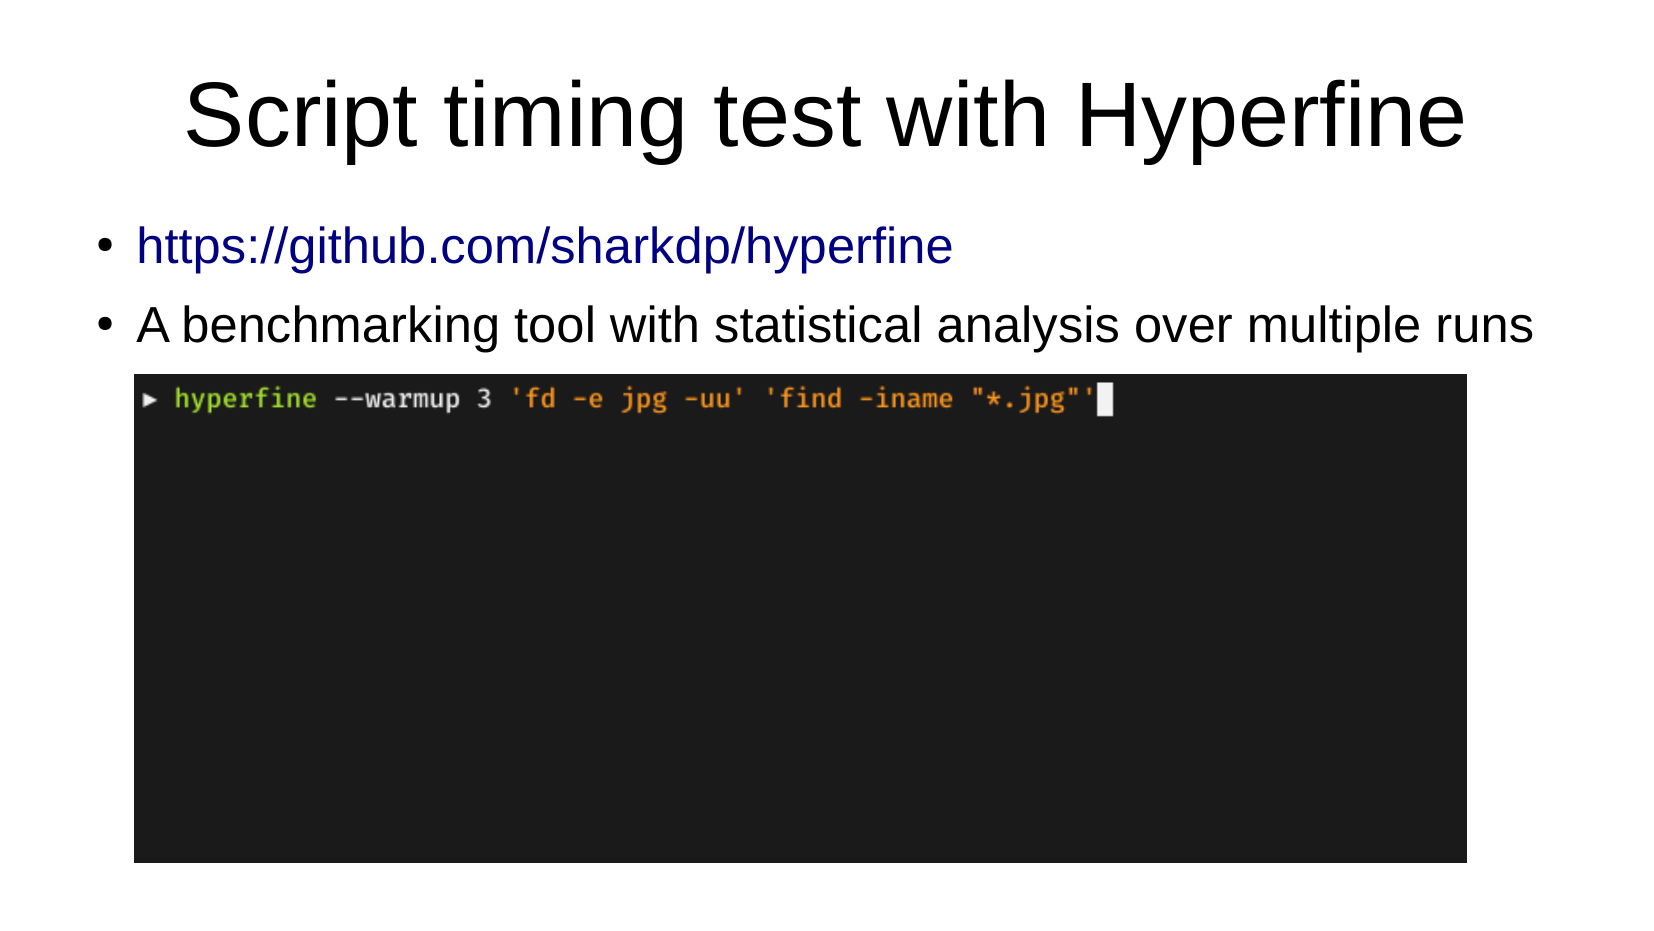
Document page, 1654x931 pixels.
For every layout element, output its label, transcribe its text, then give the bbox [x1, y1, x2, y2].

list https://github.com/sharkdp/hyperfine A benchmarking tool with statistical analysis over multiple runs [82, 217, 1538, 413]
title Script timing test with Hyperfine [82, 37, 1571, 193]
picture [134, 374, 1467, 863]
